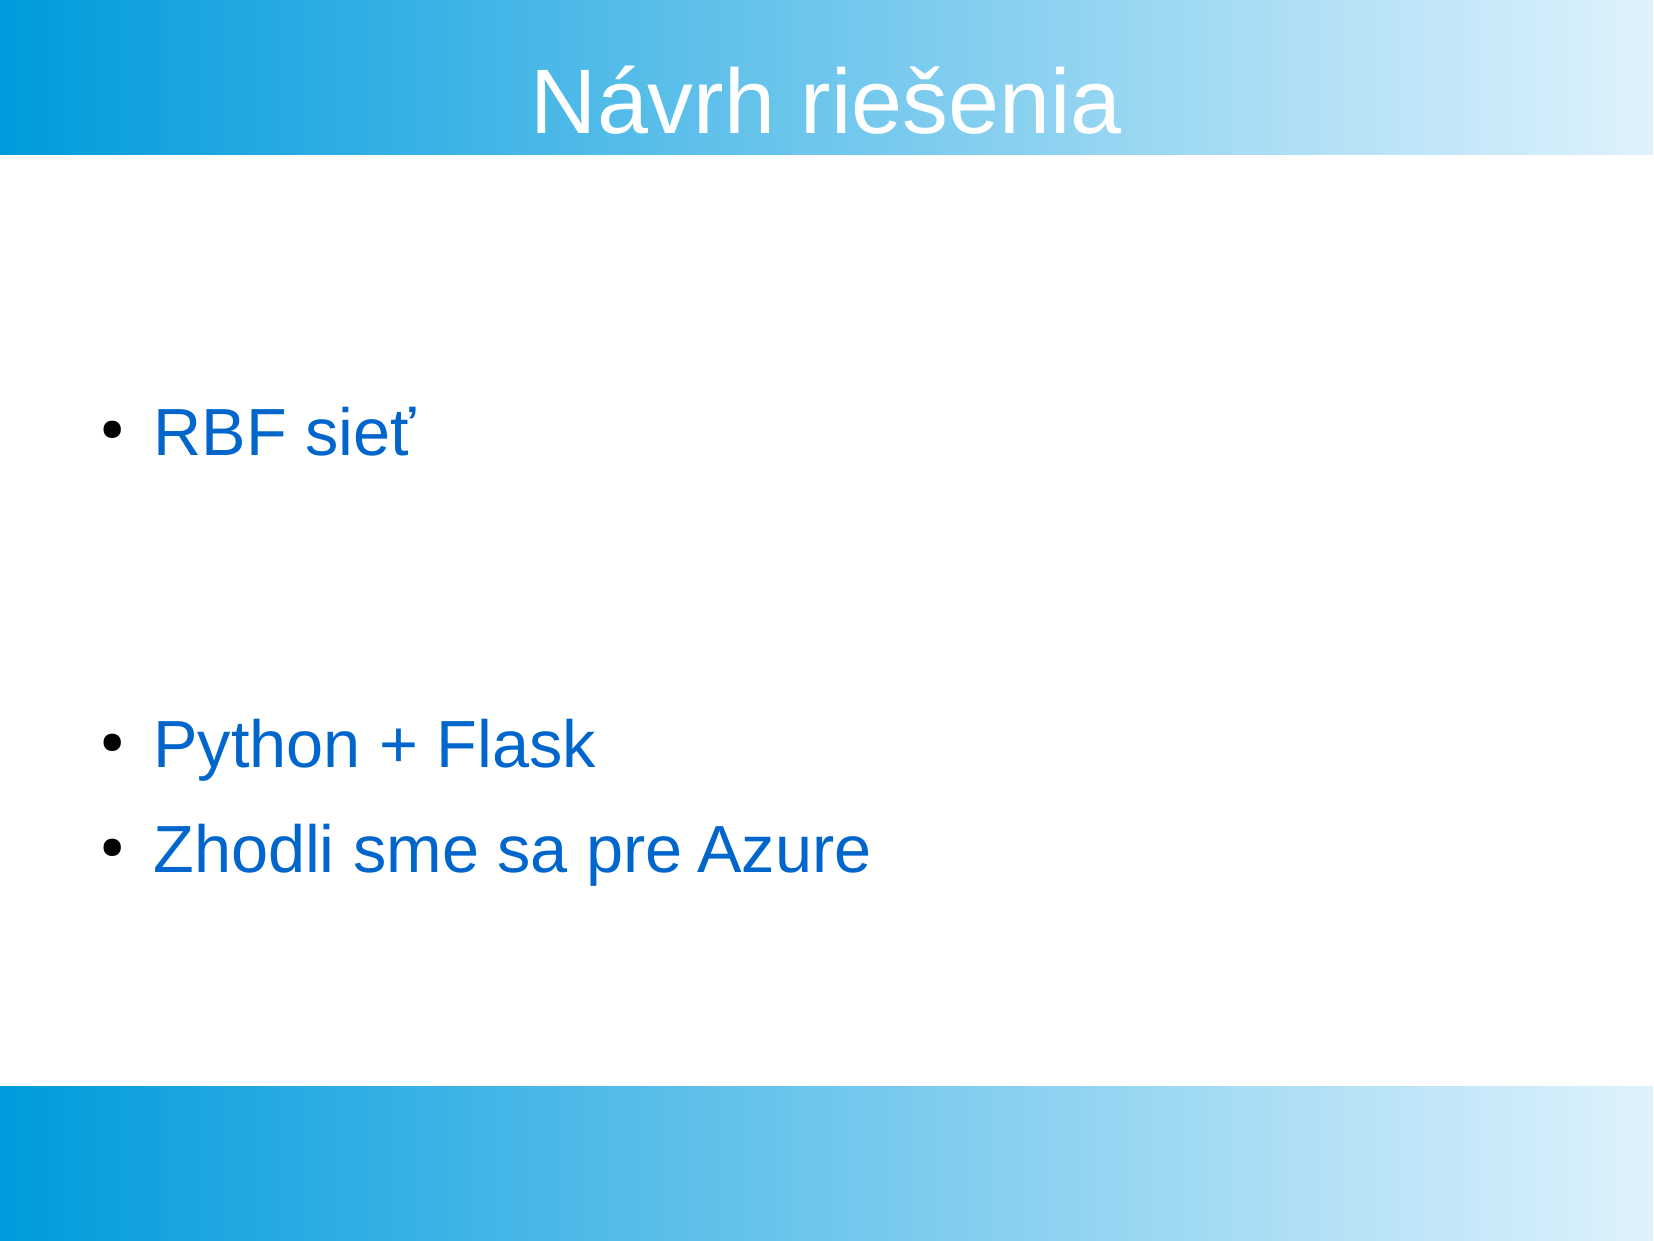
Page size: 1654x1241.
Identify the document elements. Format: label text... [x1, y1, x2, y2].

list RBF sieť Python + Flask Zhodli sme sa pre Azure [82, 290, 1571, 1010]
title Návrh riešenia [82, 49, 1571, 155]
